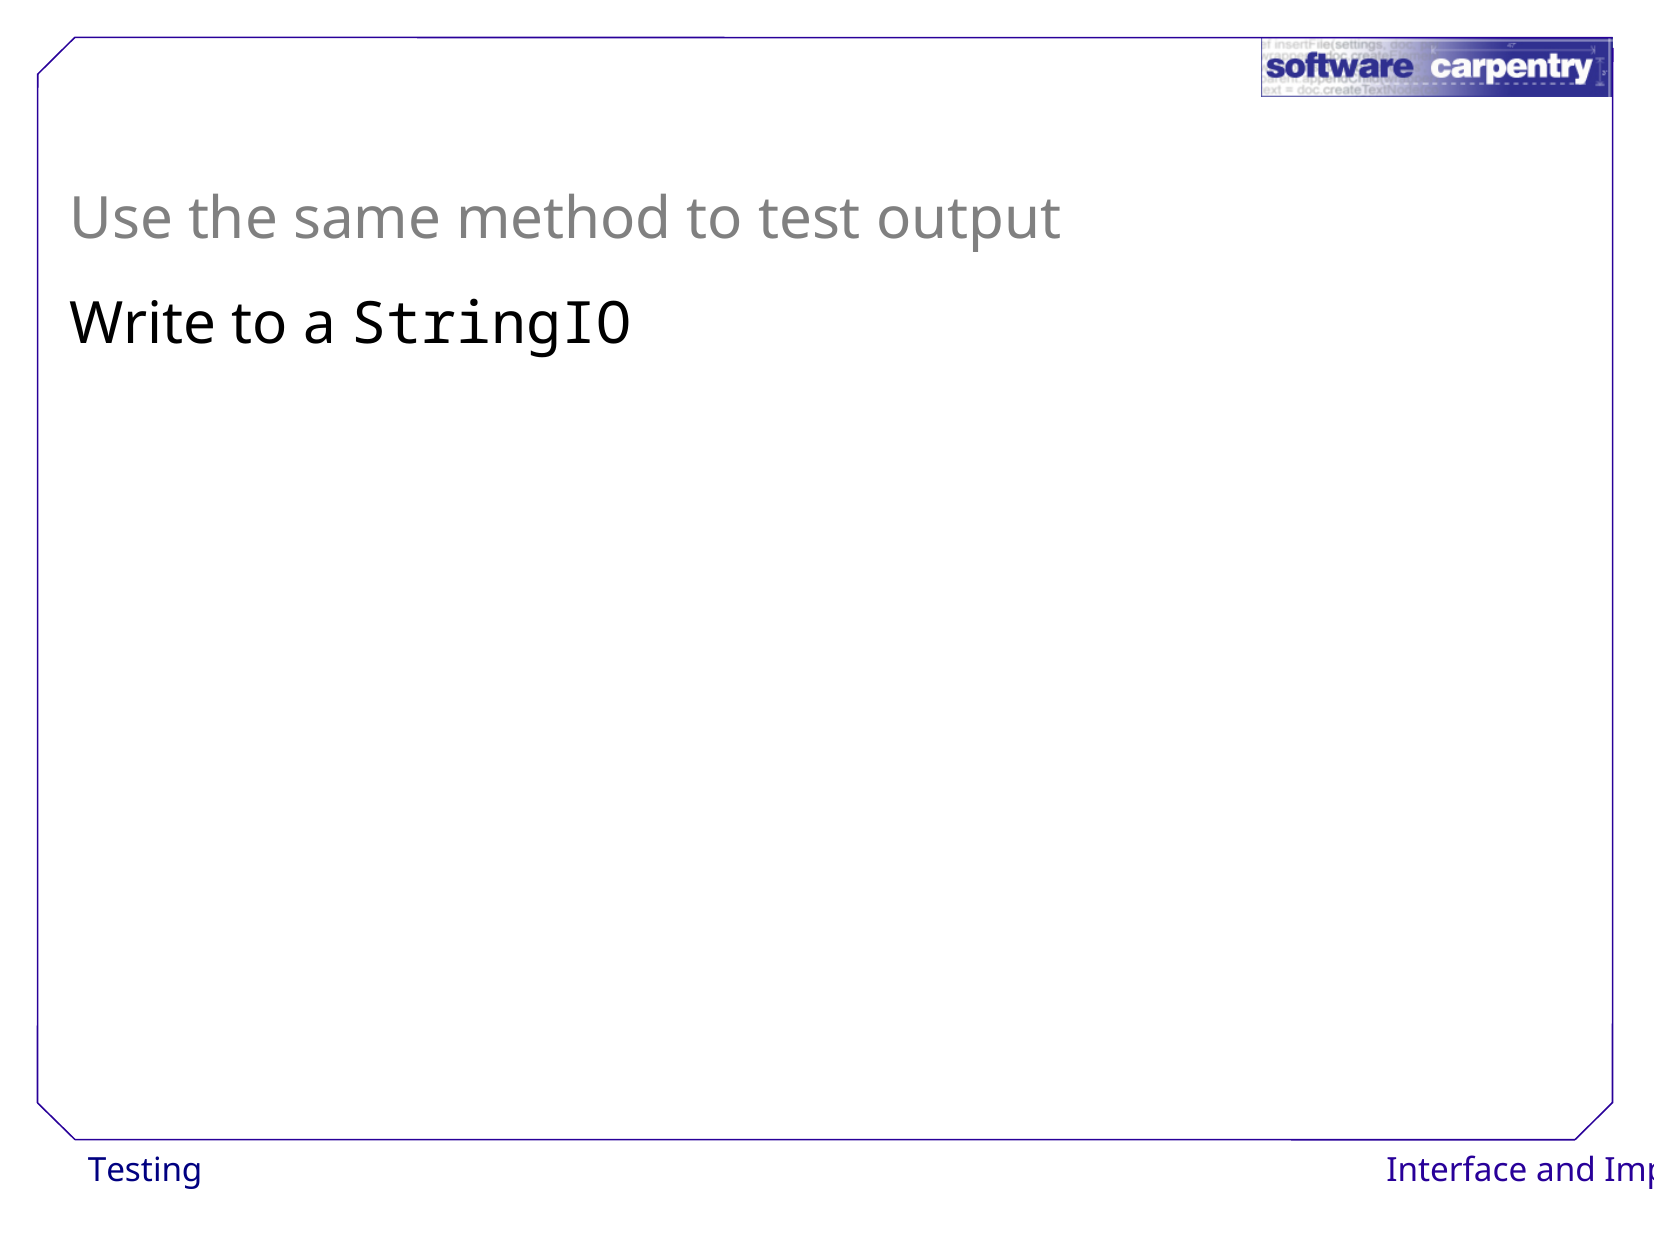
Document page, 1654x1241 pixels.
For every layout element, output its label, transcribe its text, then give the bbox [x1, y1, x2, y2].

picture [1261, 39, 1613, 97]
text_box Use the same method to test output Write to a StringIO [54, 137, 1227, 364]
